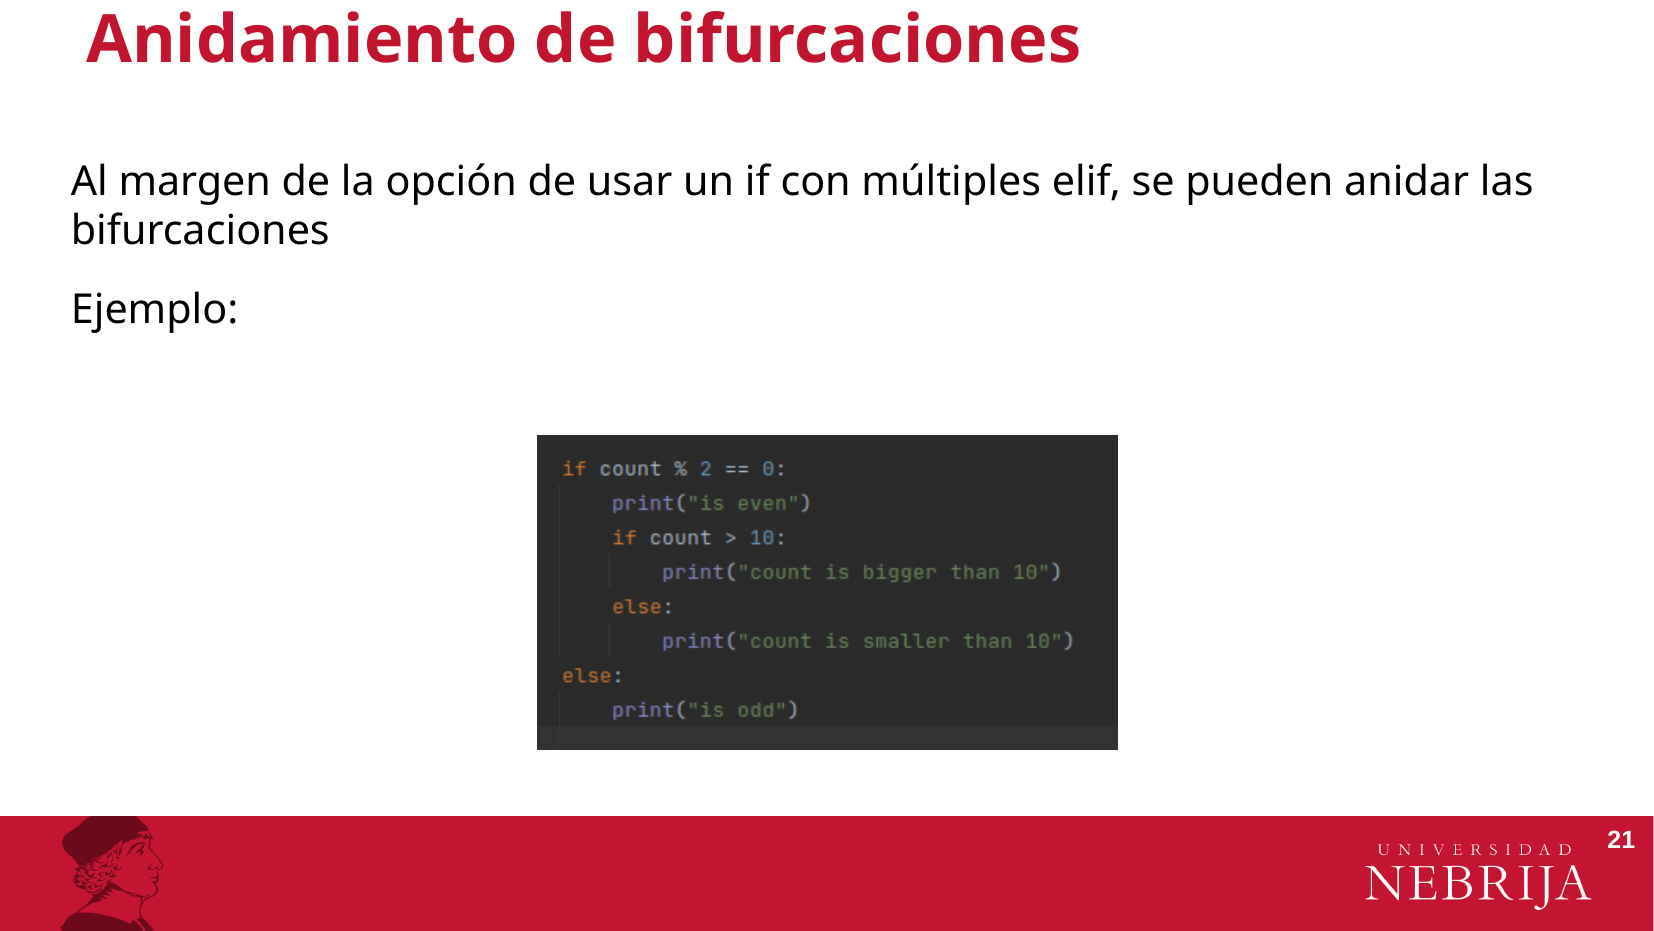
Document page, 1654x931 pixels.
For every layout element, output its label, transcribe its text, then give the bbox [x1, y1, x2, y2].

picture [537, 435, 1118, 751]
list Al margen de la opción de usar un if con múltiples elif, se pueden anidar las bifurcaciones Ejemplo: [0, 75, 1654, 826]
text_box Anidamiento de bifurcaciones [0, 0, 1650, 75]
picture [0, 826, 1654, 931]
